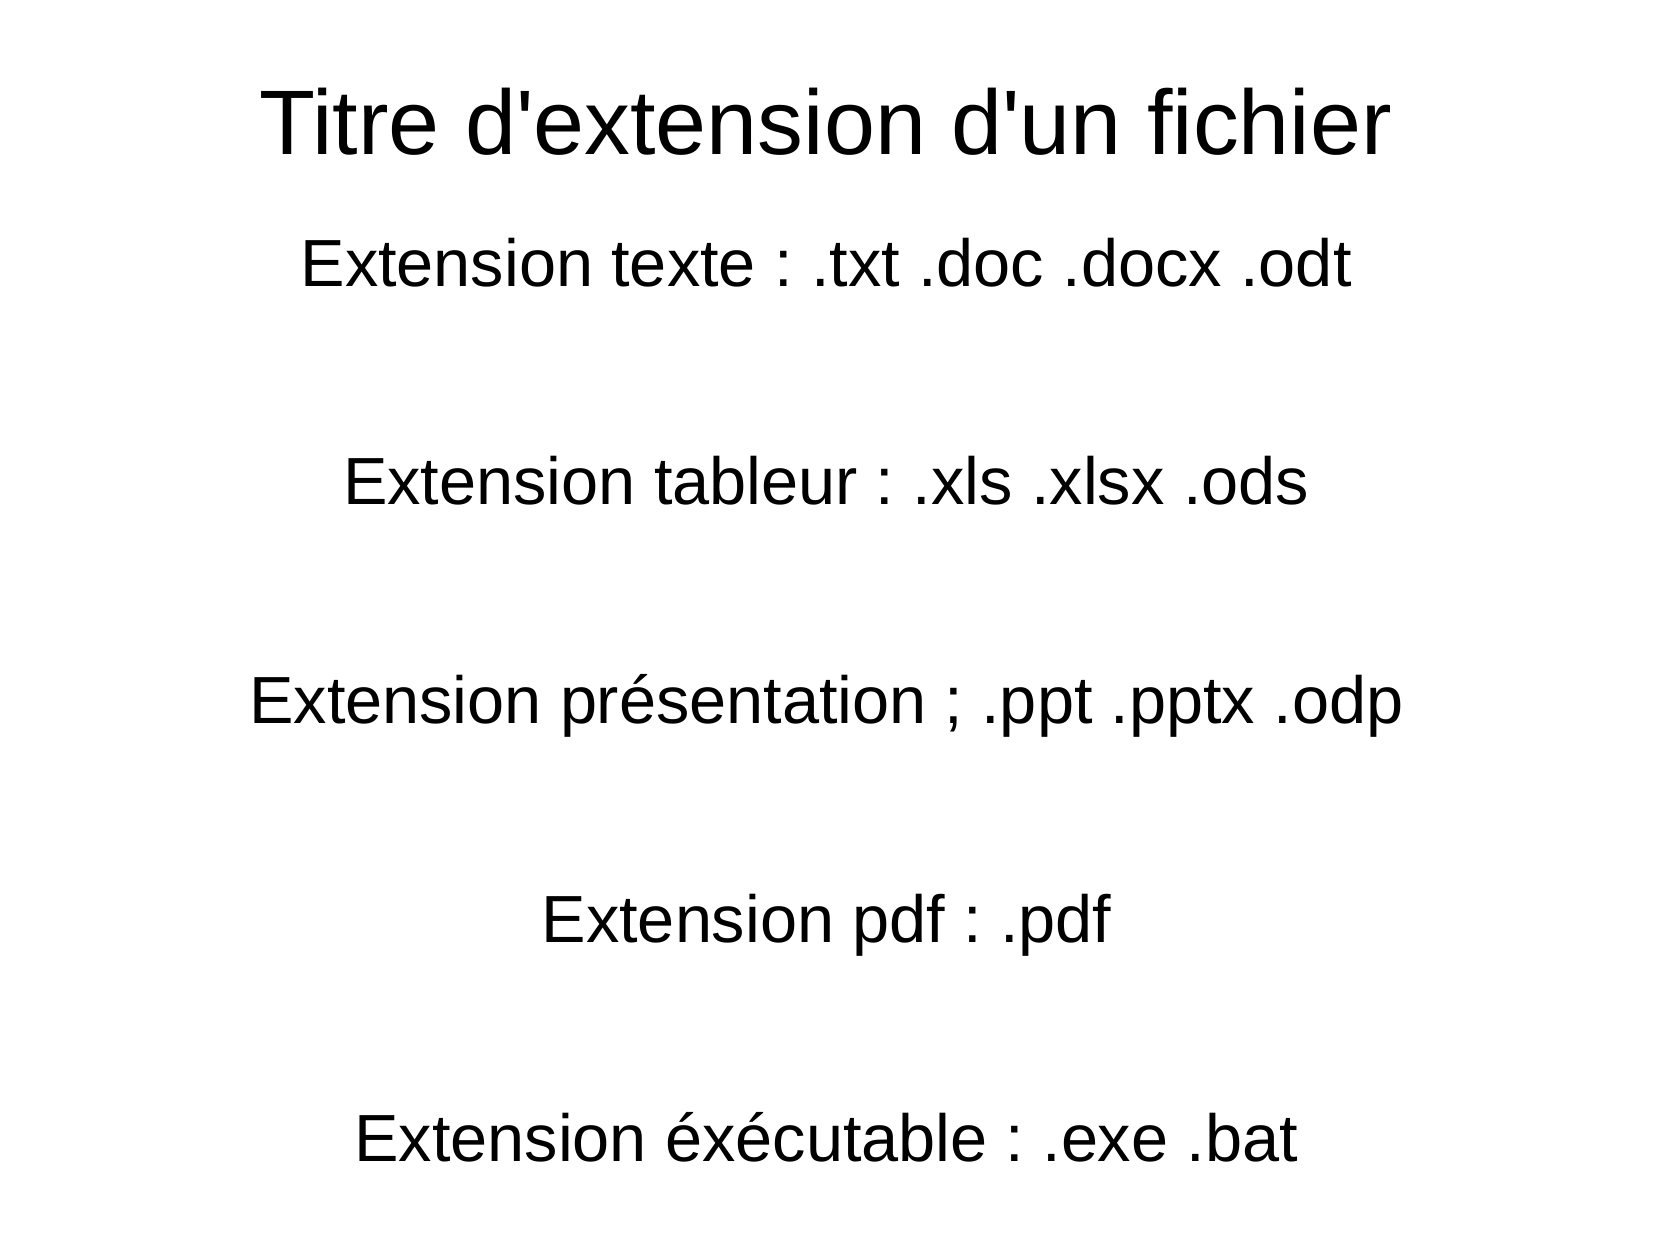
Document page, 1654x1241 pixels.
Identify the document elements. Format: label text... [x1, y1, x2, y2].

subtitle Extension texte : .txt .doc .docx .odt Extension tableur : .xls .xlsx .ods Extension présentation ; .ppt .pptx .odp Extension pdf : .pdf Extension éxécutable : .exe .bat [82, 219, 1571, 1038]
title Titre d'extension d'un fichier [82, 13, 1571, 219]
